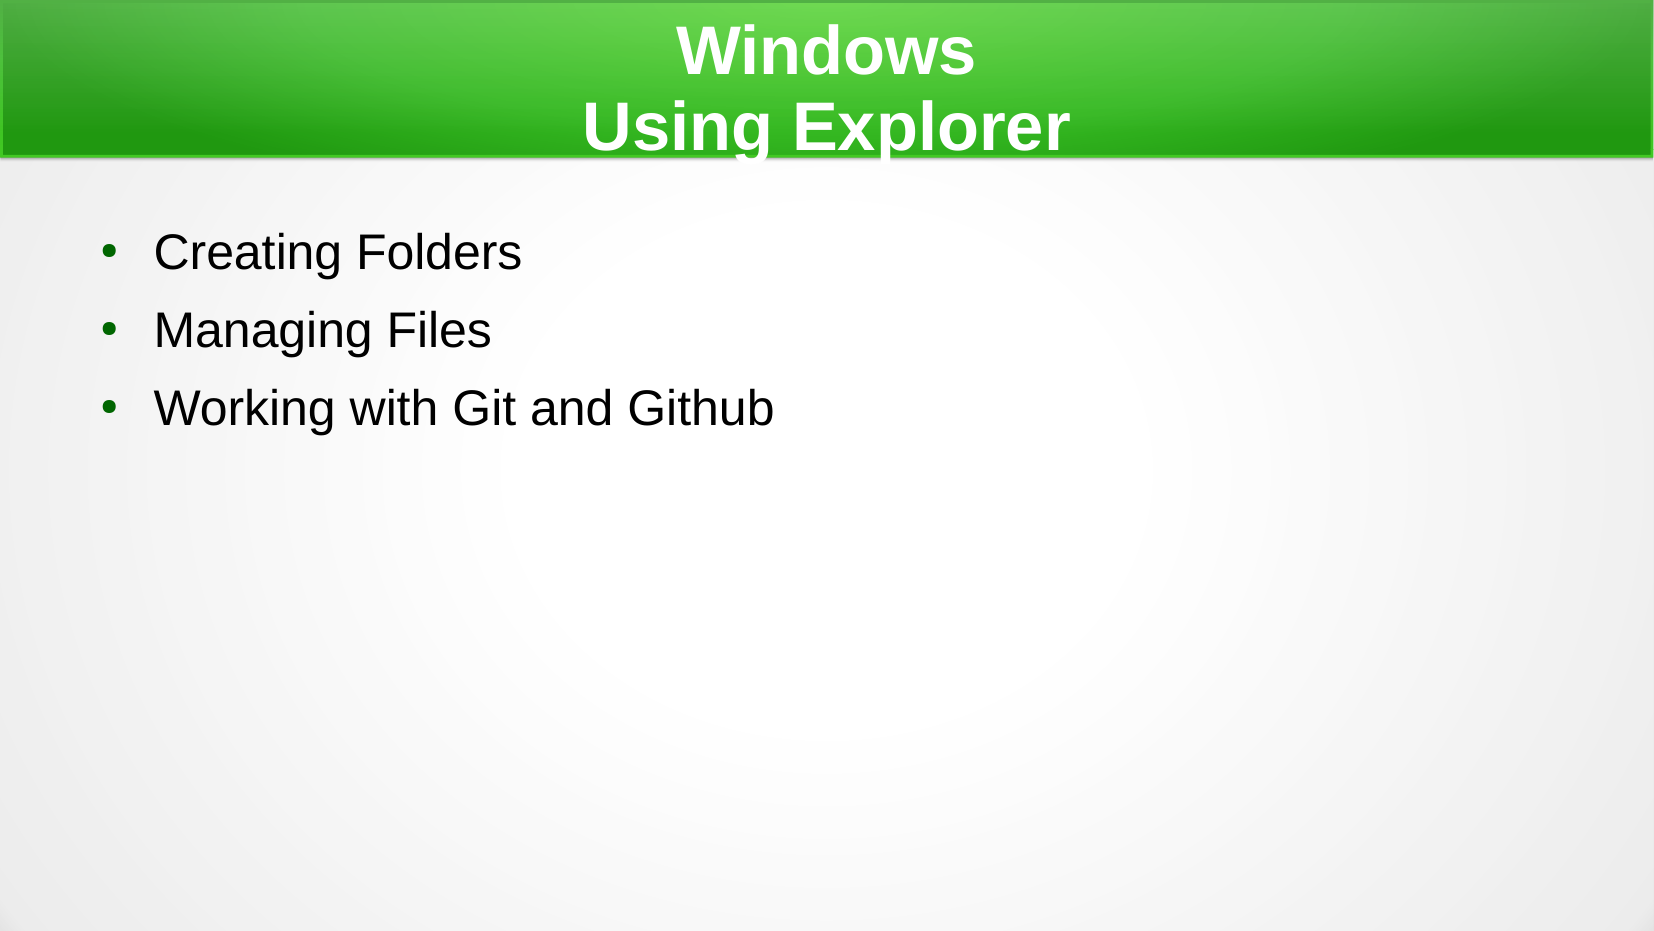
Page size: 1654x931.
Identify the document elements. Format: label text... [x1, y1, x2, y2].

title Windows Using Explorer [82, 12, 1571, 166]
list Creating Folders Managing Files Working with Git and Github [82, 224, 1571, 764]
